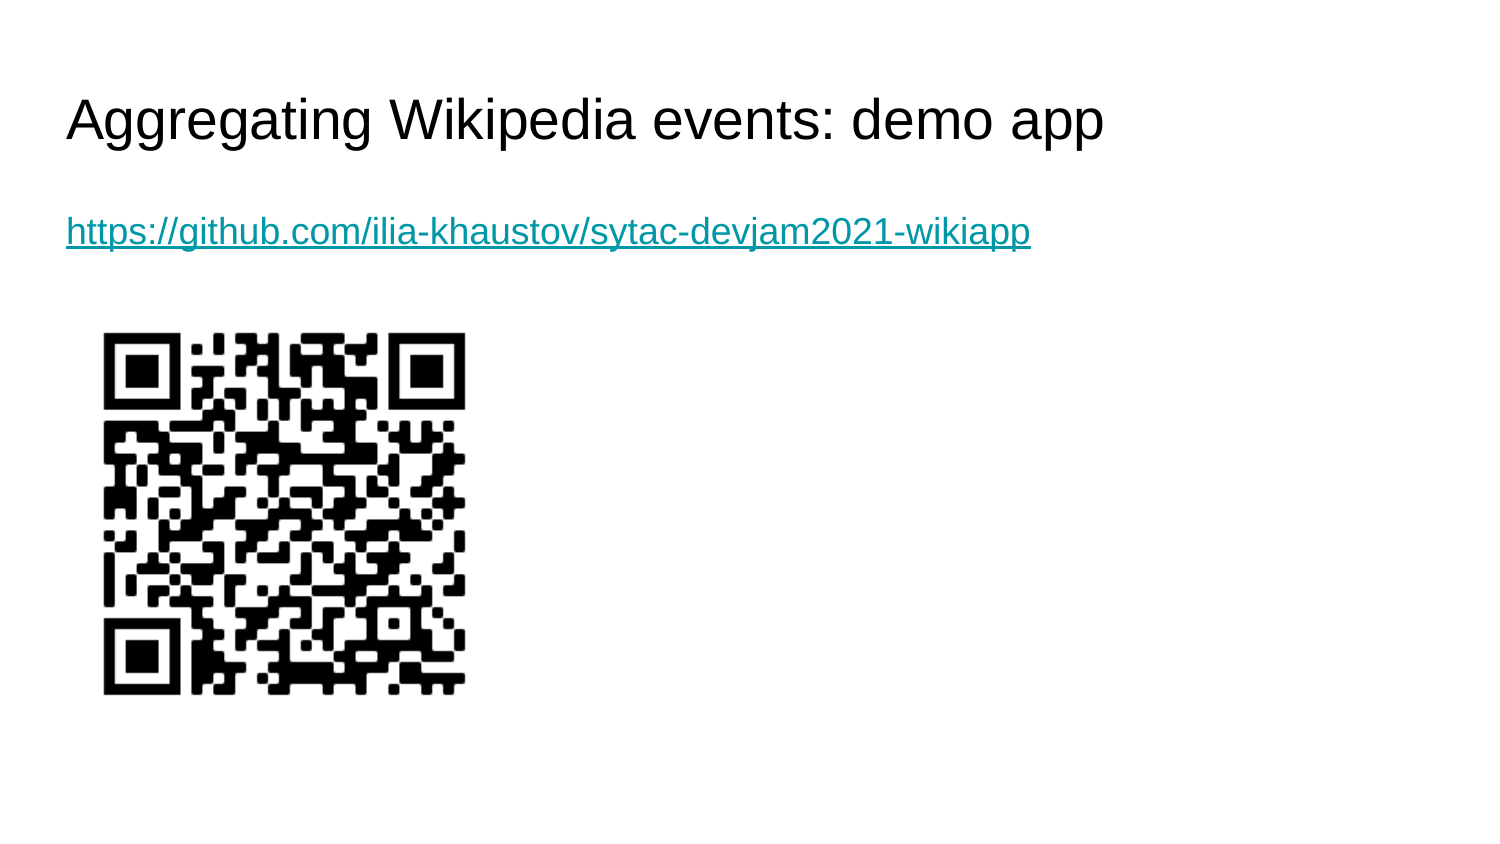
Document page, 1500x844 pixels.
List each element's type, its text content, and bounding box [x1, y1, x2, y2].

picture [51, 280, 520, 750]
list https://github.com/ilia-khaustov/sytac-devjam2021-wikiapp [51, 189, 1449, 750]
title Aggregating Wikipedia events: demo app [51, 72, 1449, 167]
